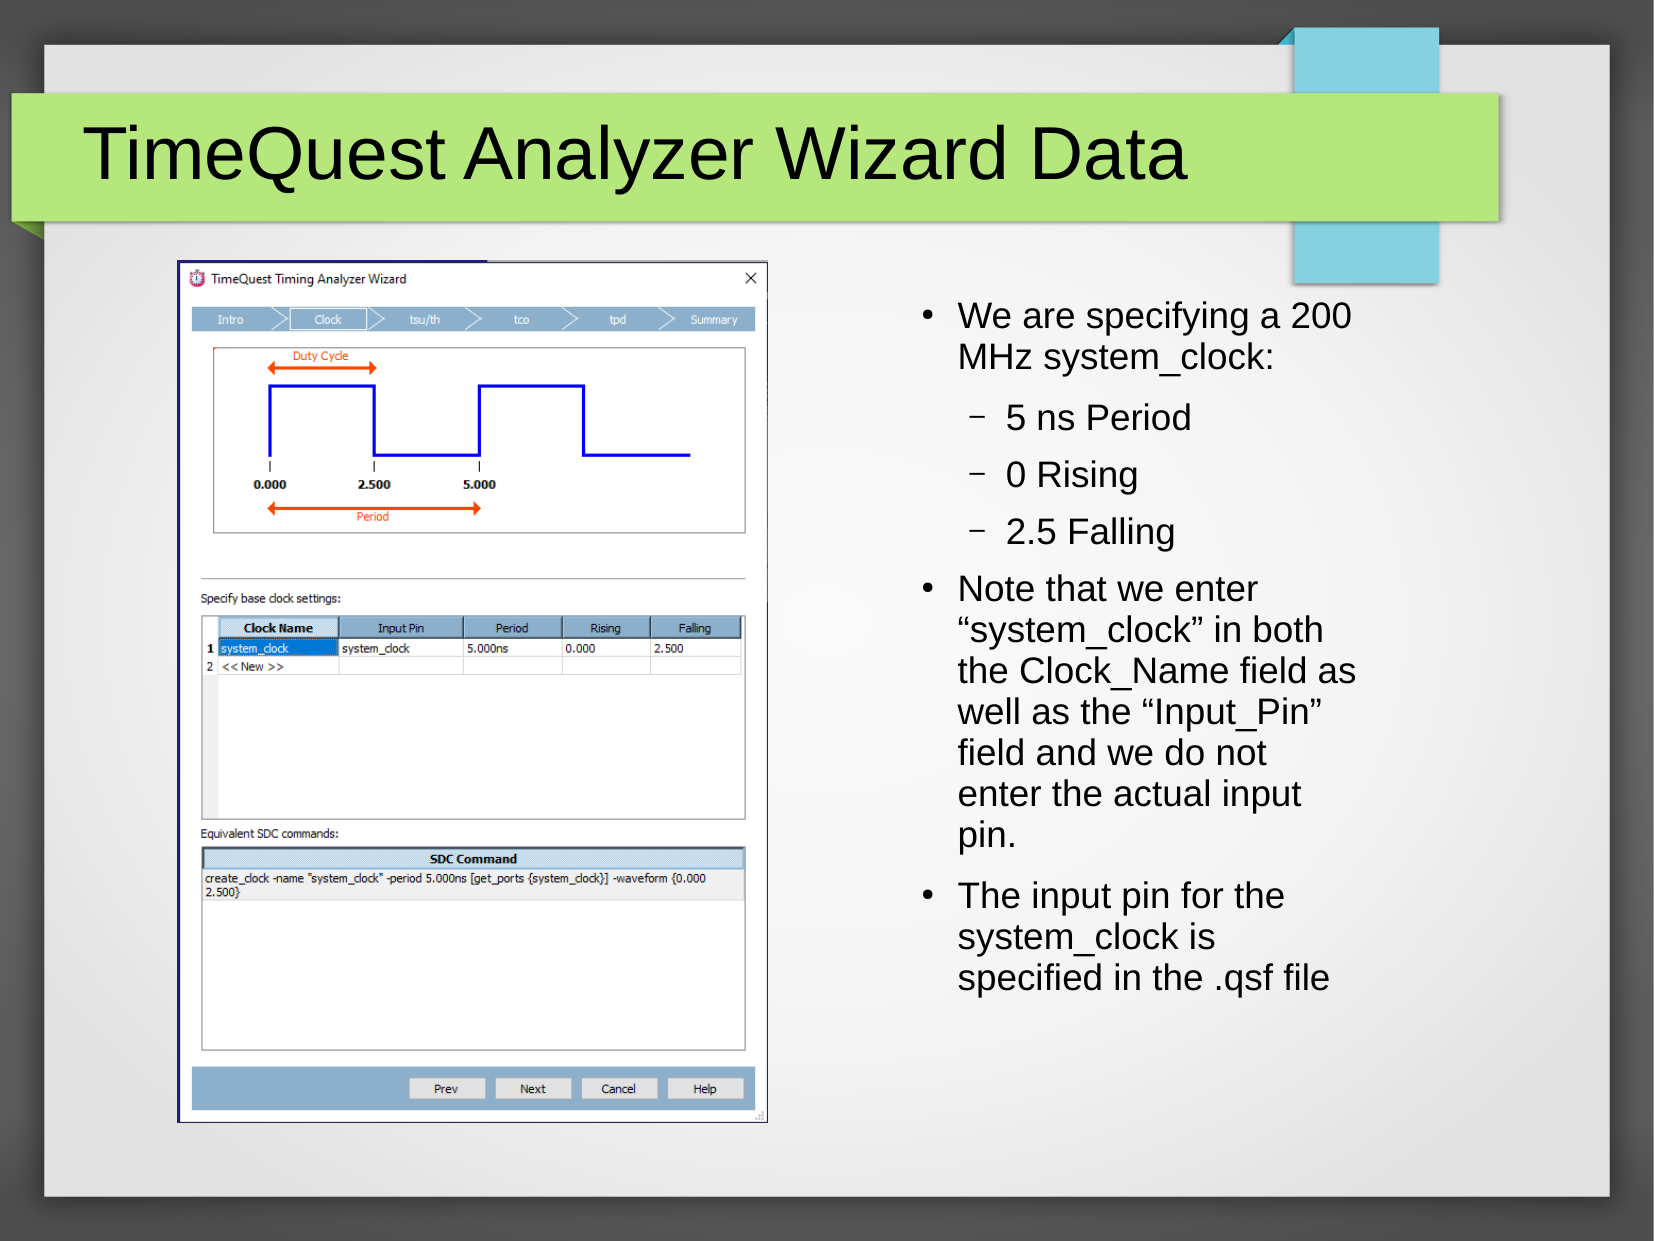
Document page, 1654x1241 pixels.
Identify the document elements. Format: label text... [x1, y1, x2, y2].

list We are specifying a 200 MHz system_clock: 5 ns Period 0 Rising 2.5 Falling Note that we enter “system_clock” in both the Clock_Name field as well as the “Input_Pin” field and we do not enter the actual input pin. The input pin for the system_clock is specified in the .qsf file [909, 295, 1359, 1015]
title TimeQuest Analyzer Wizard Data [82, 94, 1264, 213]
picture [0, 0, 1654, 1241]
